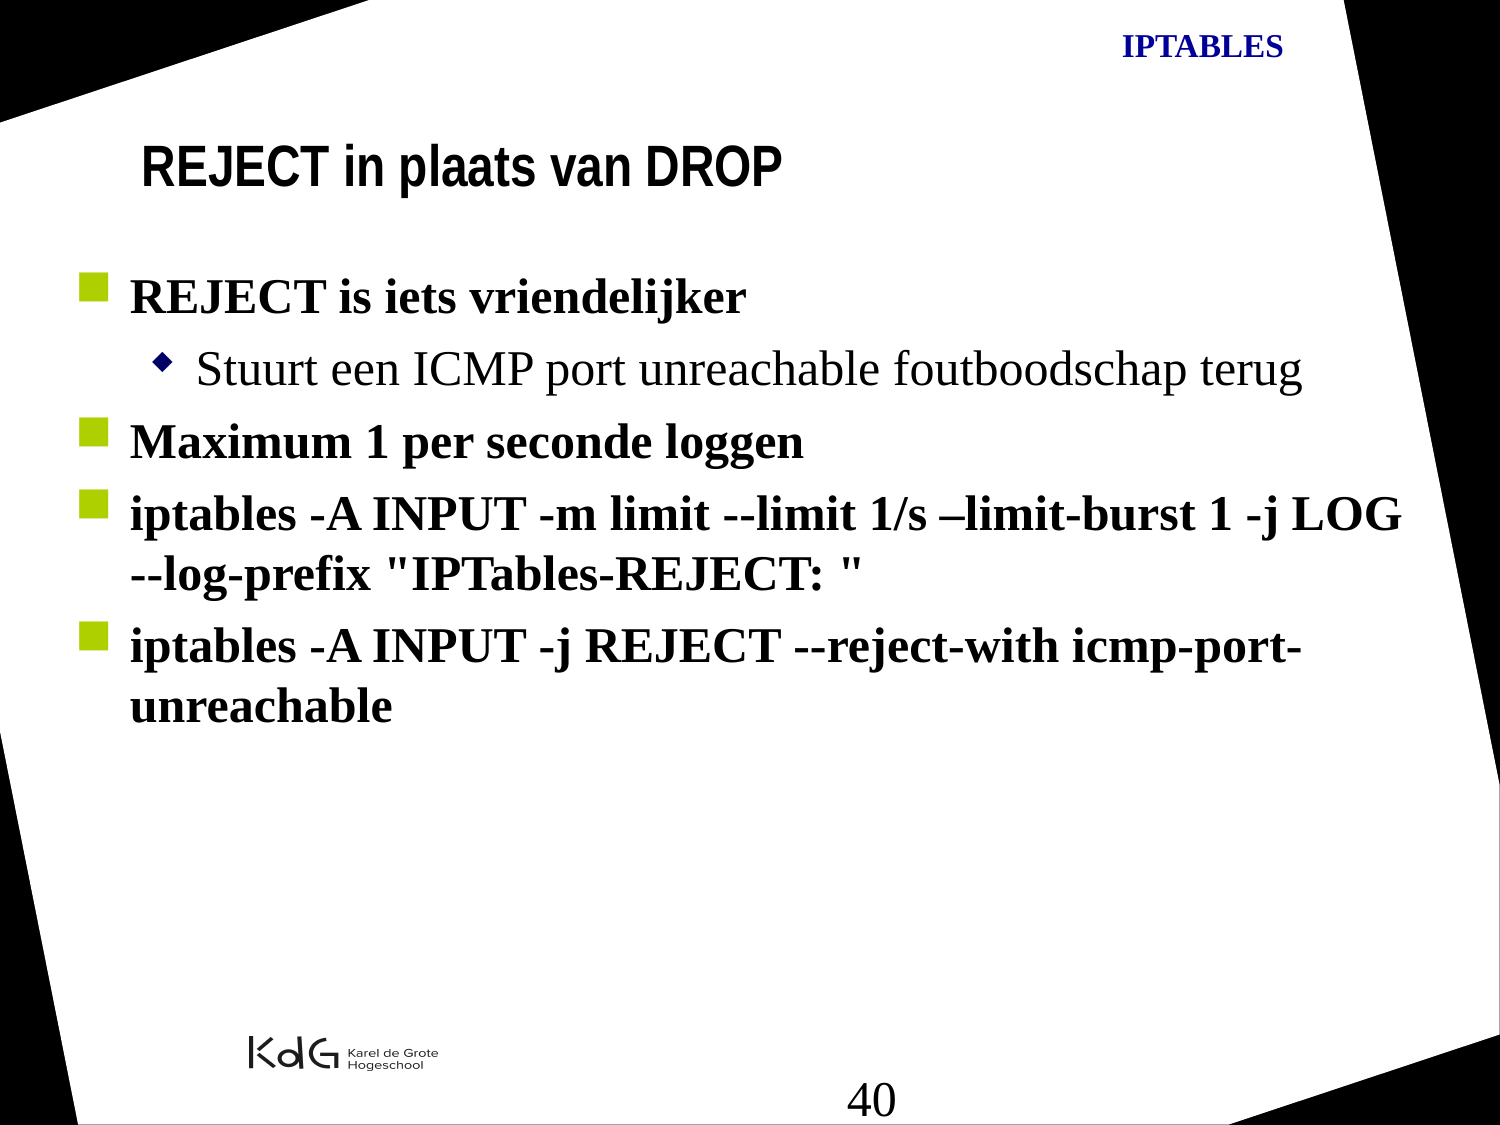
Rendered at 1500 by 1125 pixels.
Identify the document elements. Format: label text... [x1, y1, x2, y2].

text_box REJECT is iets vriendelijker Stuurt een ICMP port unreachable foutboodschap terug Maximum 1 per seconde loggen iptables -A INPUT -m limit --limit 1/s –limit-burst 1 -j LOG --log-prefix "IPTables-REJECT: " iptables -A INPUT -j REJECT --reject-with icmp-port-unreachable [75, 263, 1425, 1006]
text_box REJECT in plaats van DROP [141, 72, 1447, 253]
picture [249, 1036, 438, 1071]
